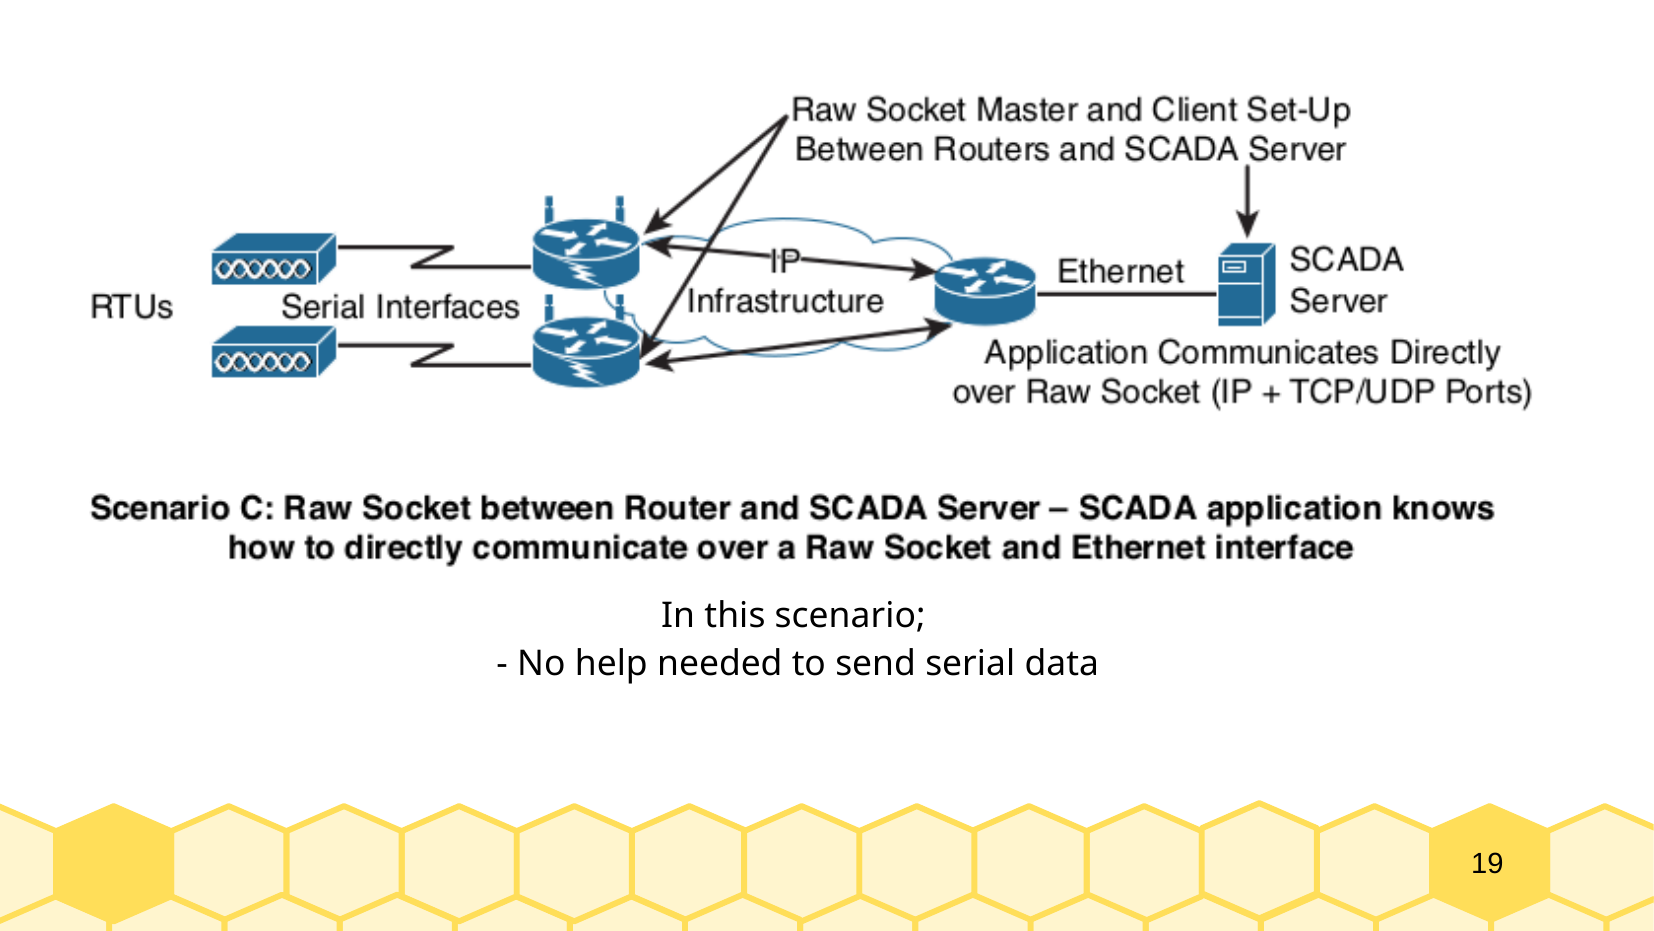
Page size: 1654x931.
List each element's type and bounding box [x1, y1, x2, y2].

picture [49, 74, 1538, 572]
